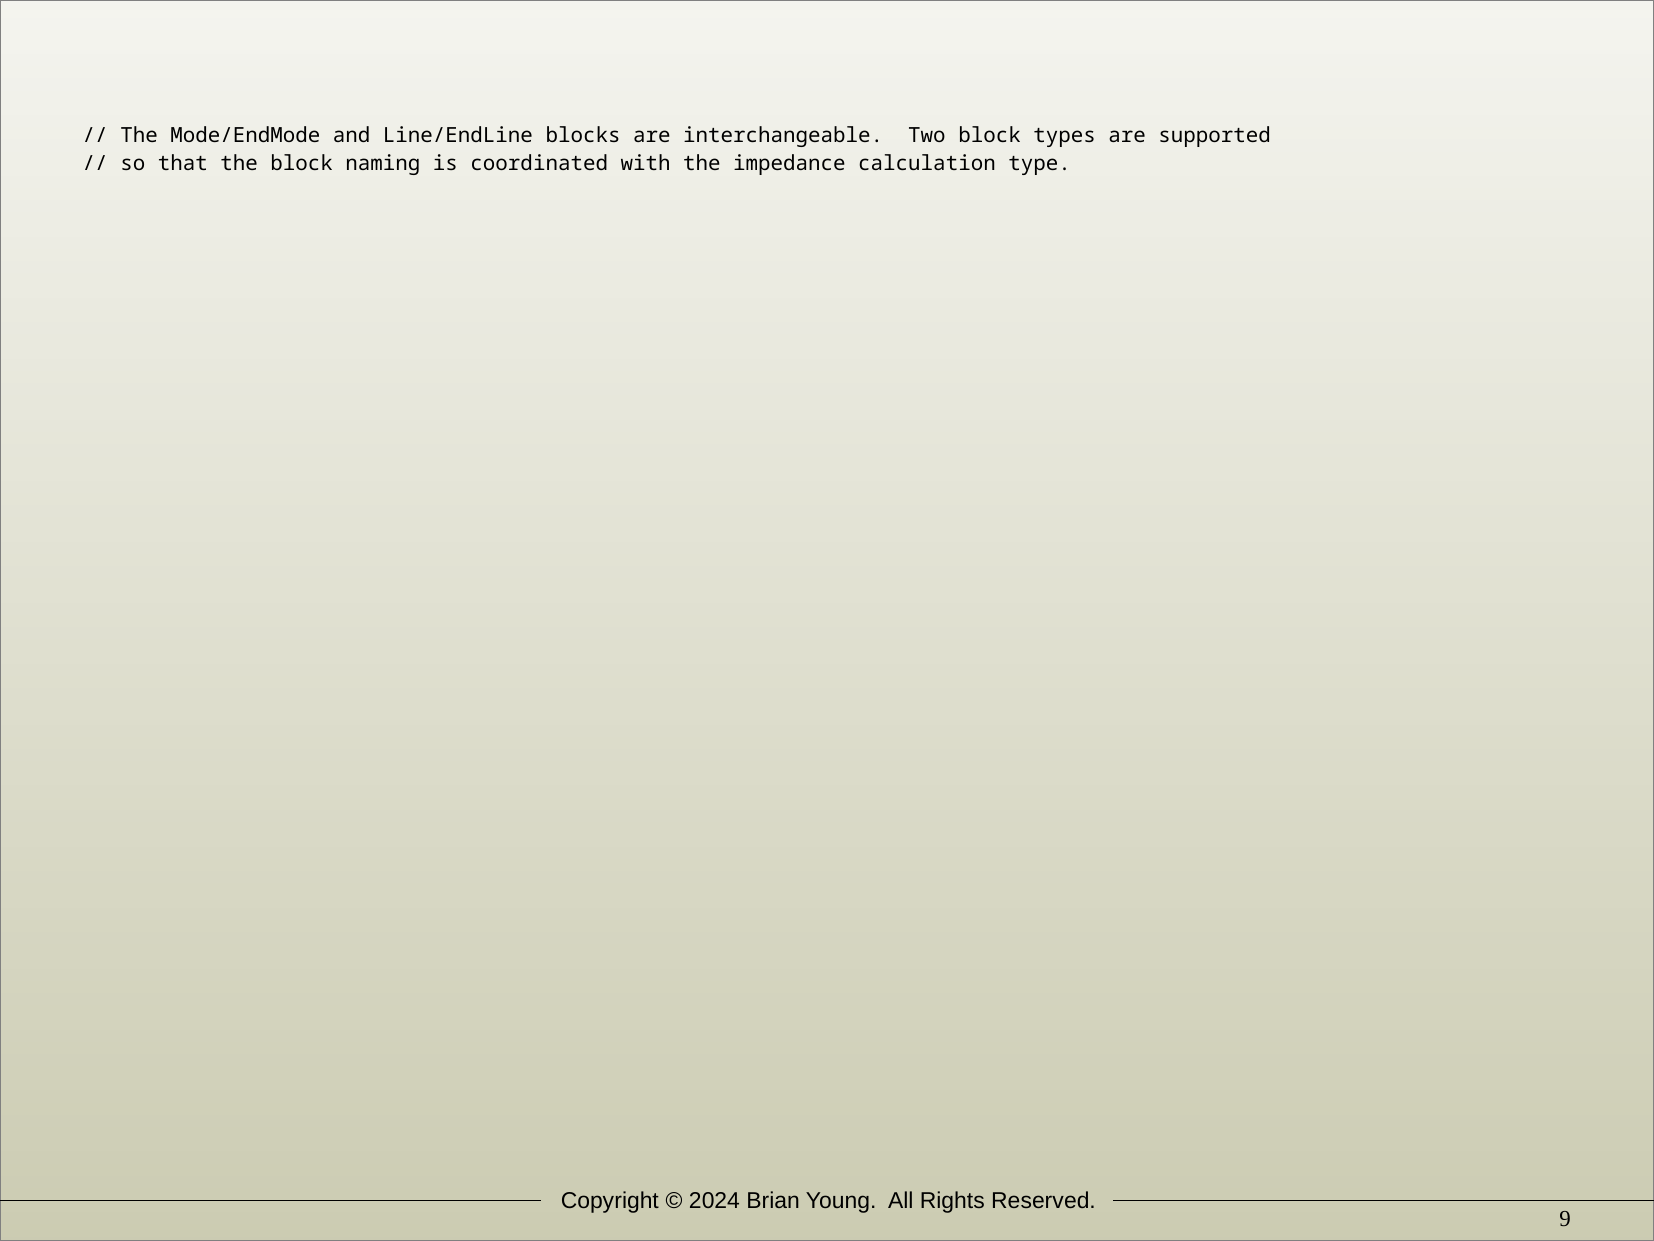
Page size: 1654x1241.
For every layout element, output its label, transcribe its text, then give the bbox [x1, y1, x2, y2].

list // The Mode/EndMode and Line/EndLine blocks are interchangeable. Two block types are supported // so that the block naming is coordinated with the impedance calculation type. [82, 120, 1571, 1109]
